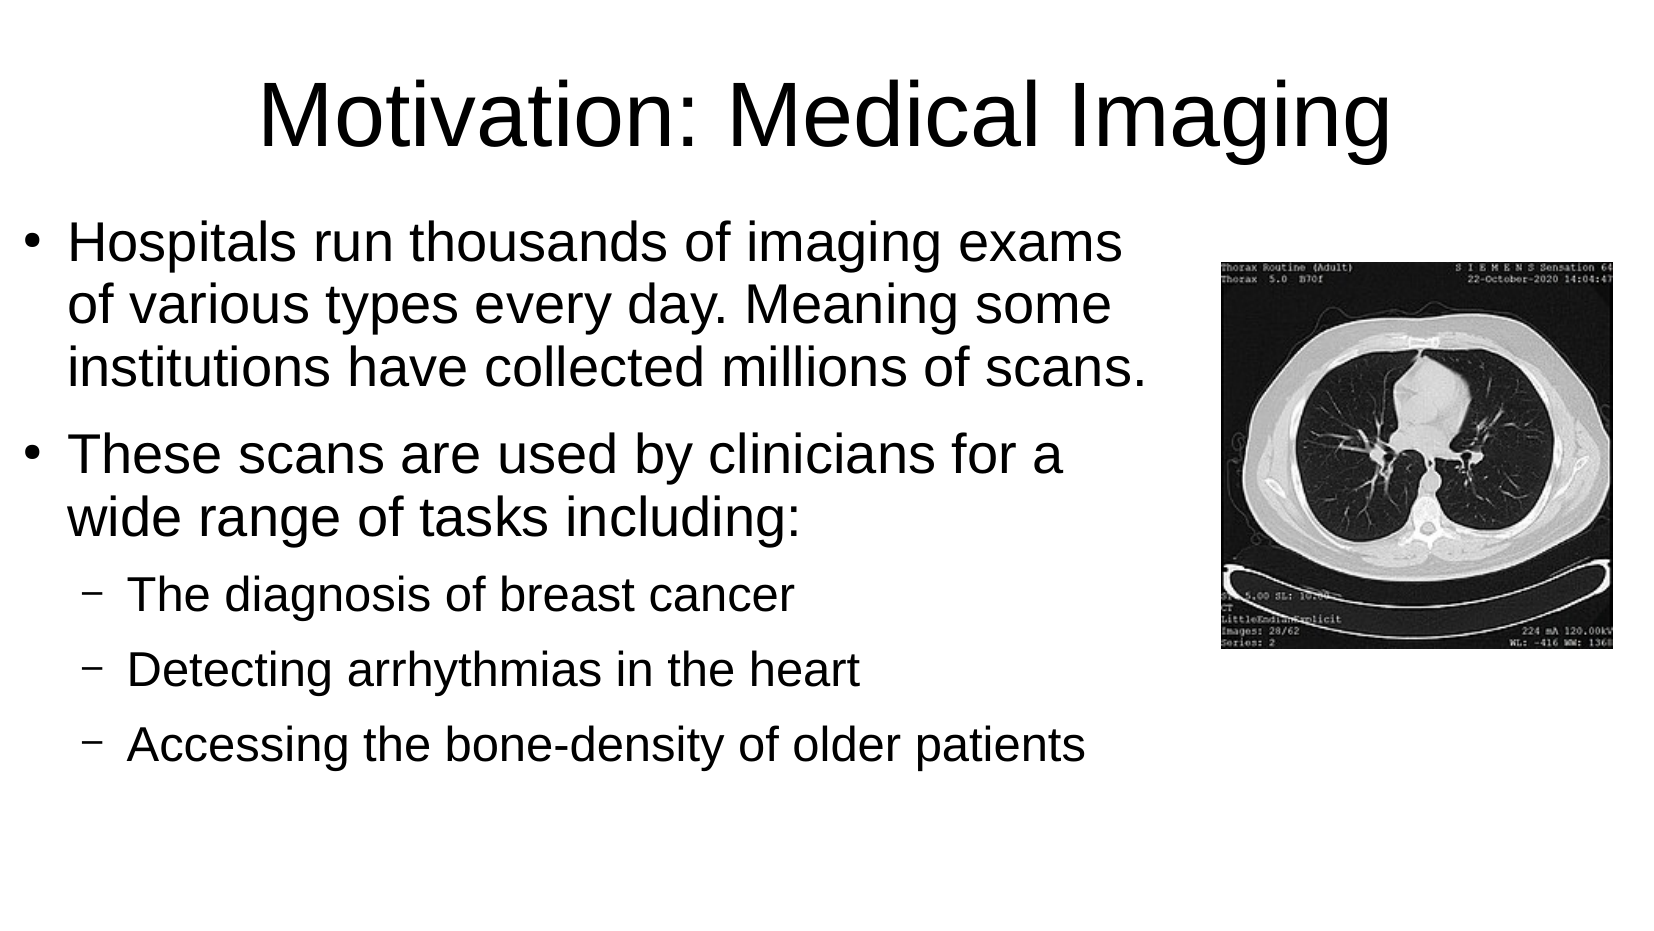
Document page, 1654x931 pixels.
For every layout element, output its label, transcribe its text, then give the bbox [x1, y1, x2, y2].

list Hospitals run thousands of imaging exams of various types every day. Meaning some institutions have collected millions of scans. These scans are used by clinicians for a wide range of tasks including: The diagnosis of breast cancer Detecting arrhythmias in the heart Accessing the bone-density of older patients [7, 210, 1163, 826]
picture [1221, 262, 1613, 649]
title Motivation: Medical Imaging [82, 37, 1571, 193]
